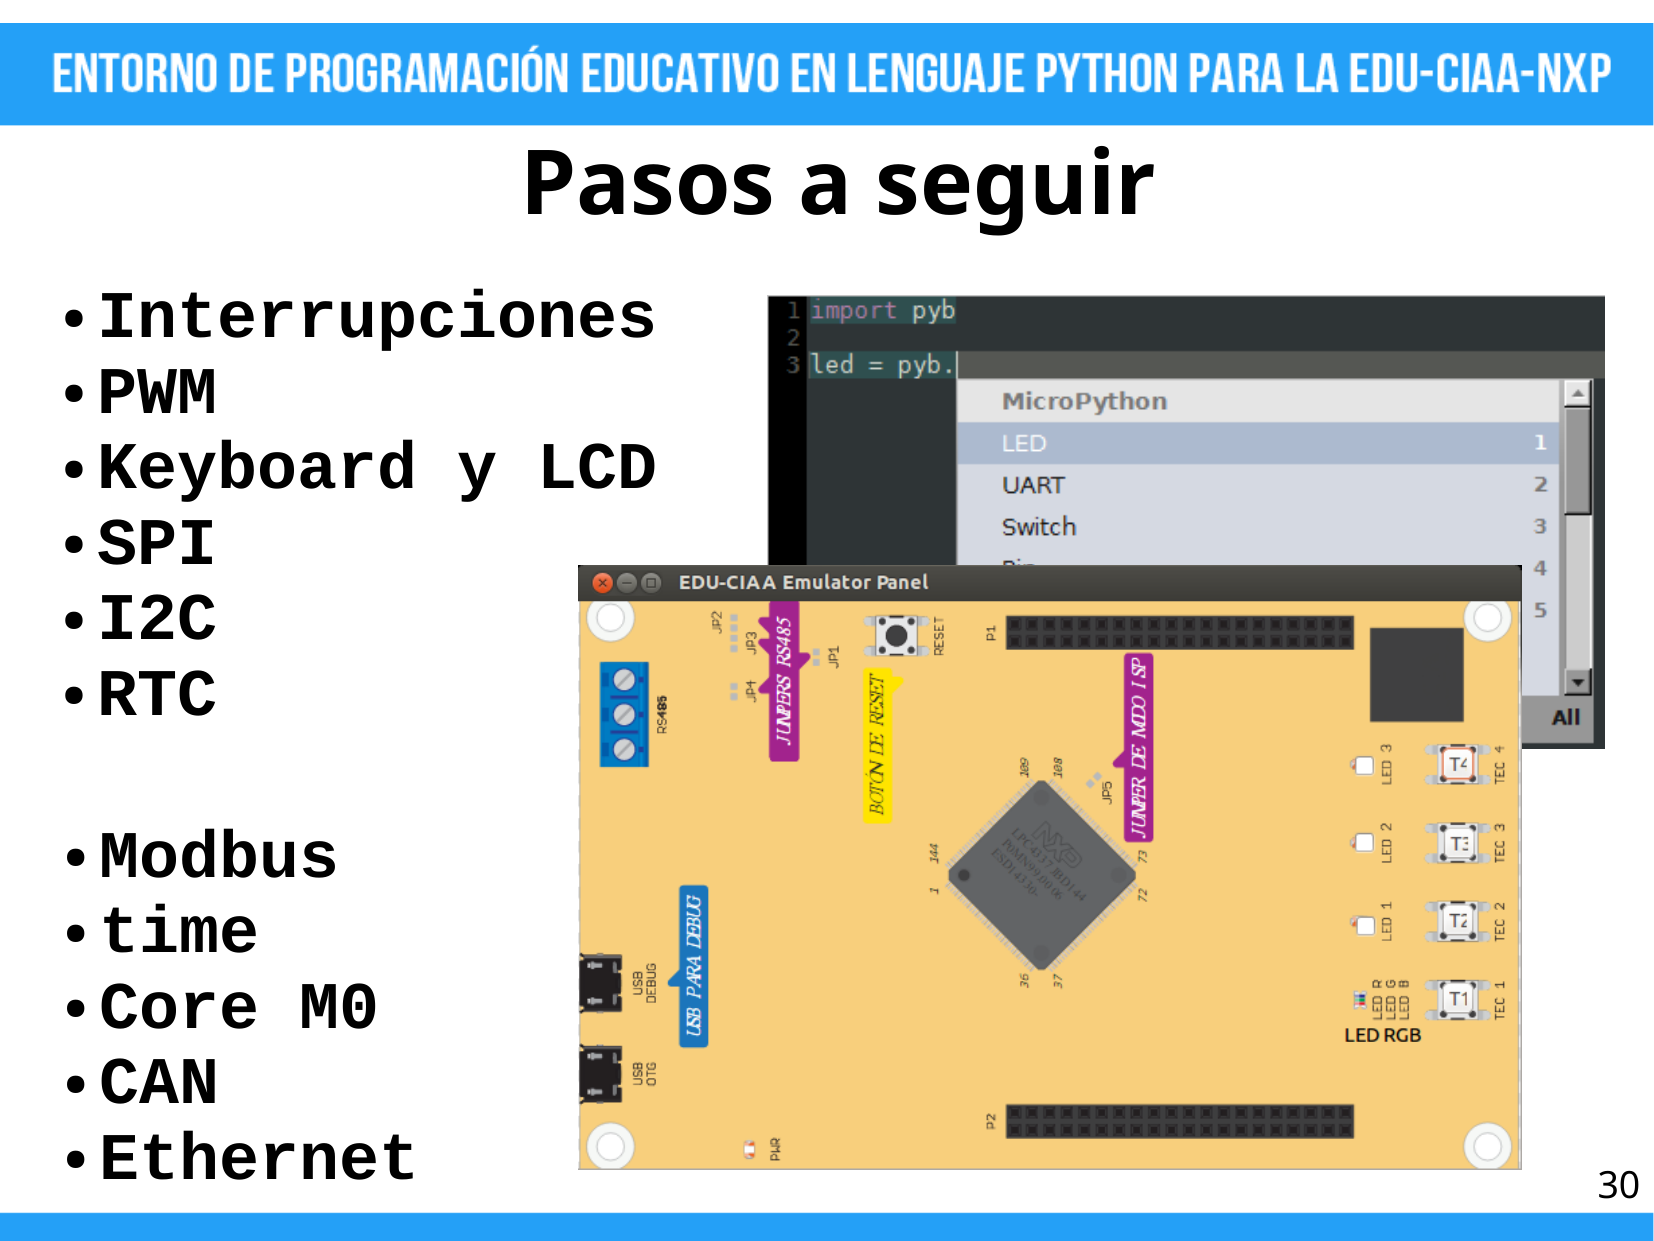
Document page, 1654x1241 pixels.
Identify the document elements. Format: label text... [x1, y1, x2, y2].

title Pasos a seguir [94, 76, 1583, 284]
picture [0, 23, 1654, 1241]
text_box Modbus time Core M0 CAN Ethernet [0, 814, 461, 1207]
text_box Interrupciones PWM Keyboard y LCD SPI I2C RTC [0, 274, 873, 819]
text_box 30 [1582, 1151, 1654, 1241]
